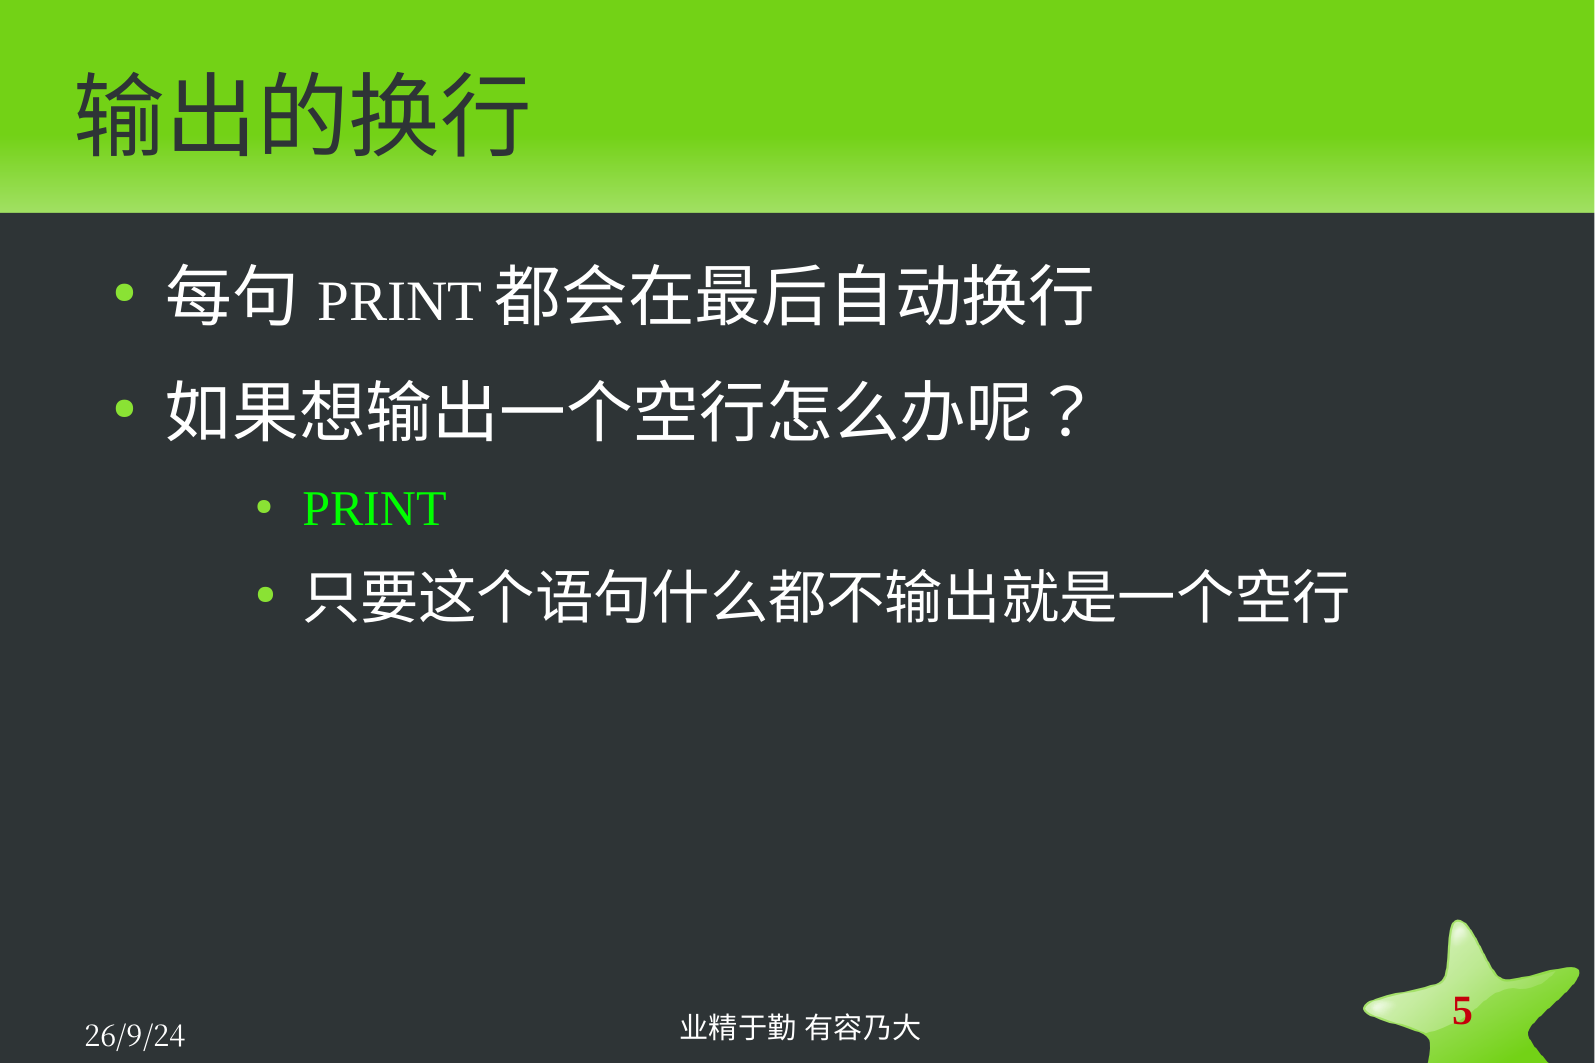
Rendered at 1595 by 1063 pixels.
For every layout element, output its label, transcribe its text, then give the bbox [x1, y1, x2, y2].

list 每句PRINT都会在最后自动换行 如果想输出一个空行怎么办呢？ PRINT 只要这个语句什么都不输出就是一个空行 [79, 248, 1515, 951]
picture [0, 0, 1595, 1063]
title 输出的换行 [74, 25, 1510, 203]
